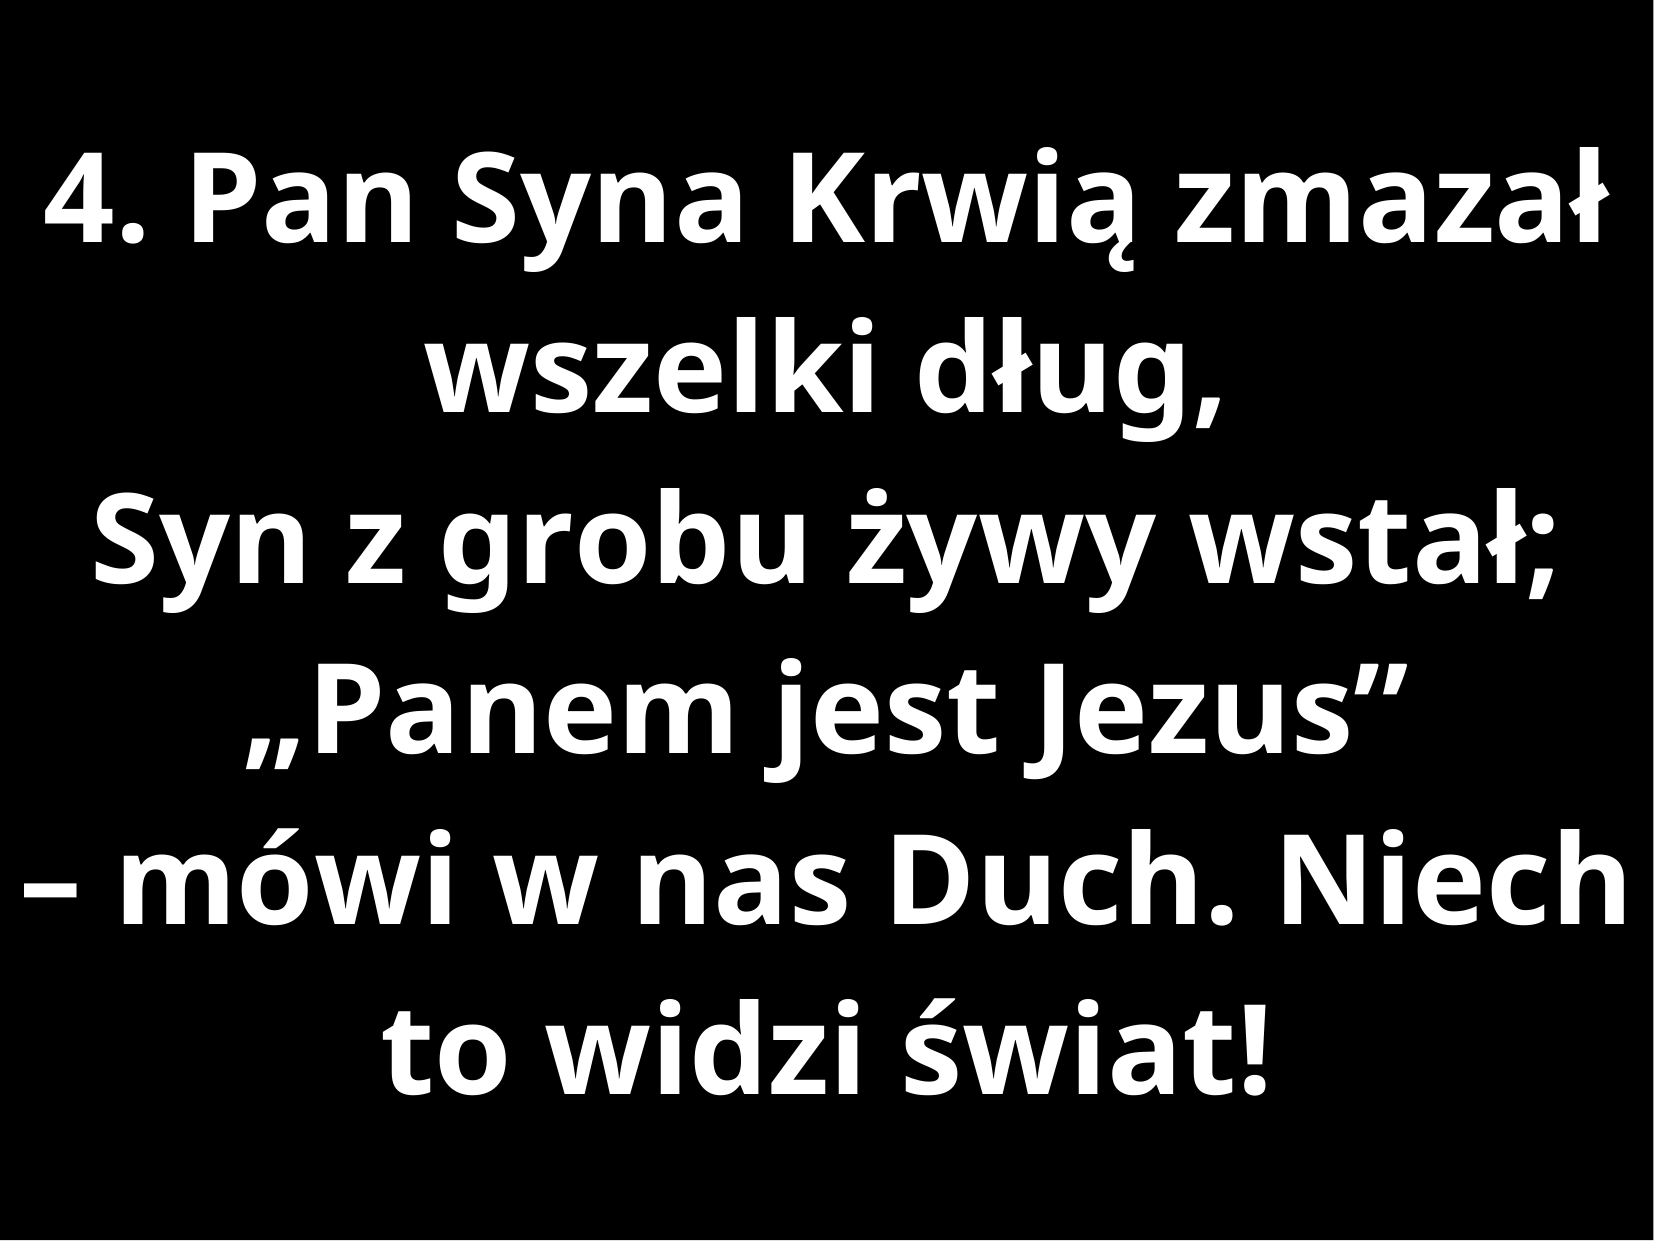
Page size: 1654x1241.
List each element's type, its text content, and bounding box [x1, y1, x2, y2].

title 4. Pan Syna Krwią zmazał wszelki dług, Syn z grobu żywy wstał; „Panem jest Jezus” – mówi w nas Duch. Niech to widzi świat! [0, 0, 1654, 1241]
